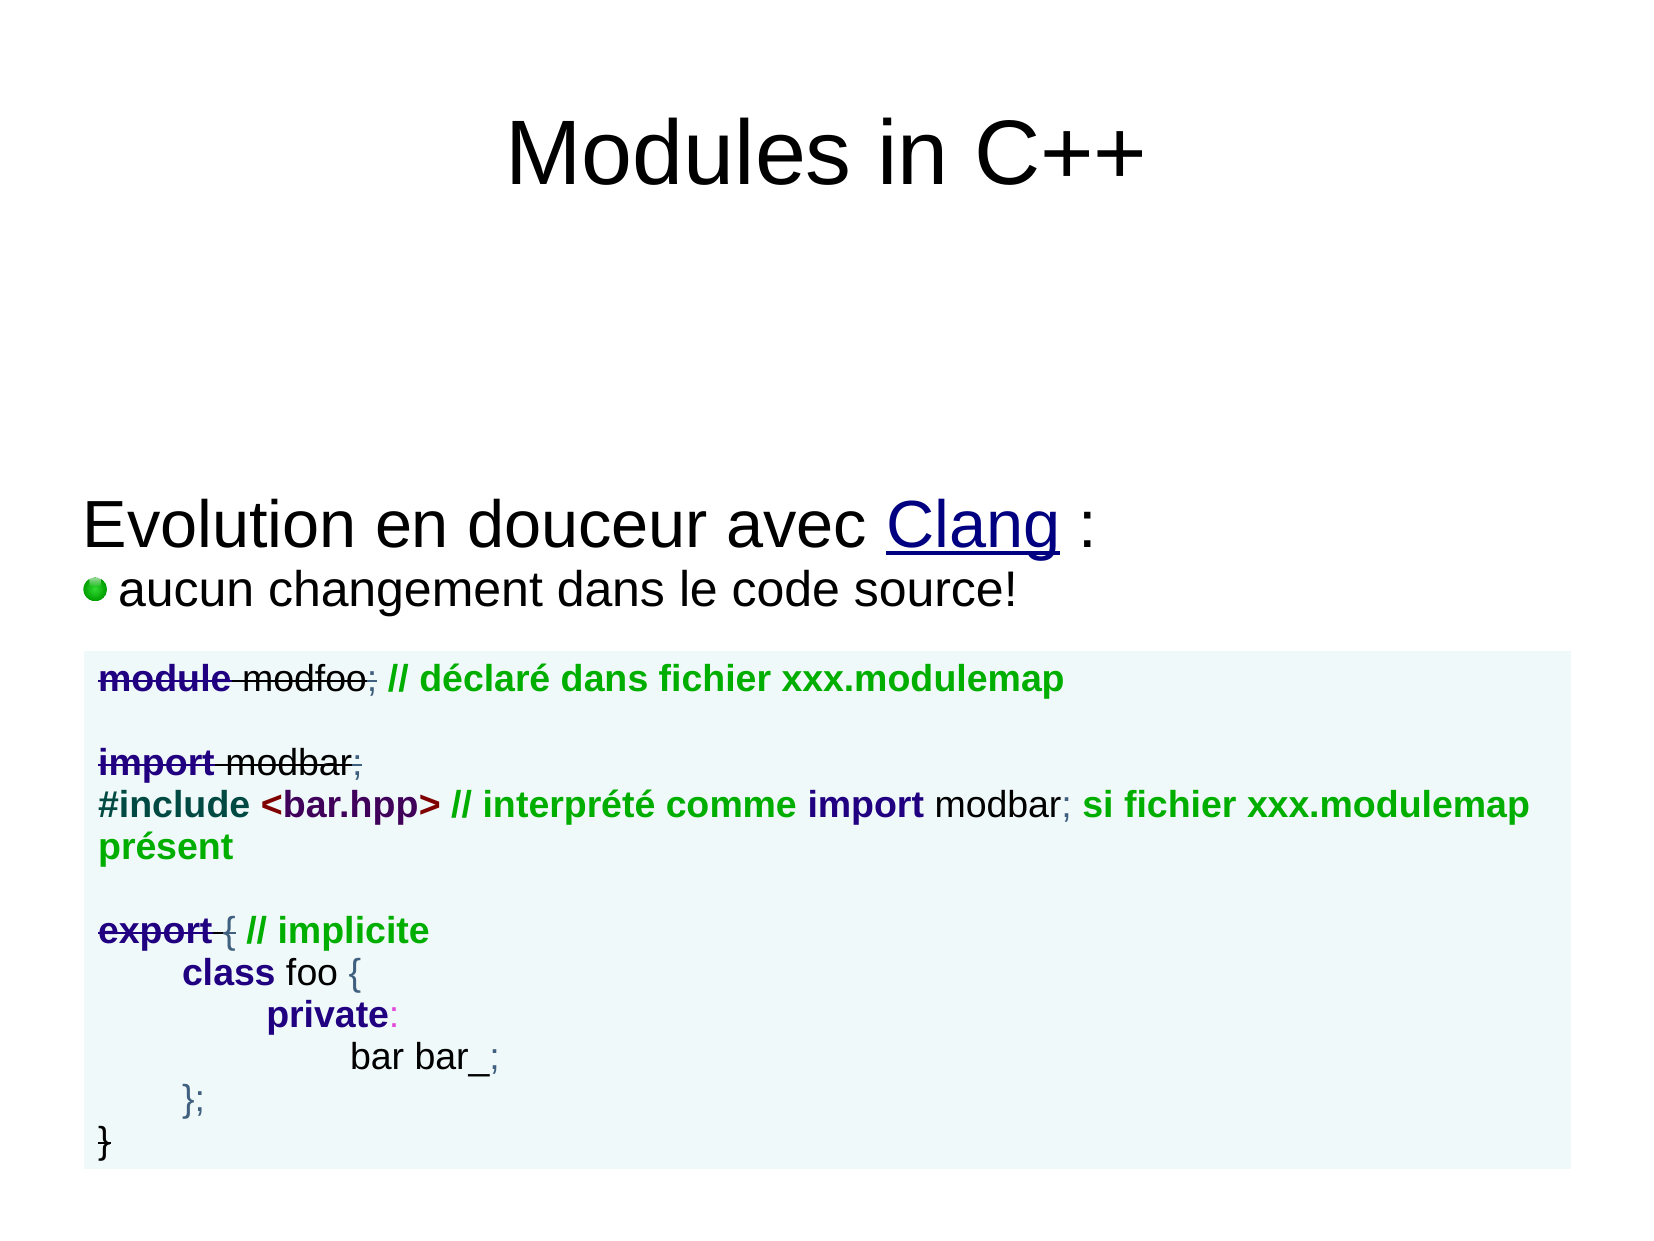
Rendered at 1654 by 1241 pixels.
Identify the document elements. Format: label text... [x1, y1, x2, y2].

subtitle Evolution en douceur avec Clang : aucun changement dans le code source! [82, 290, 1571, 1010]
title Modules in C++ [82, 49, 1571, 257]
table_header module modfoo; // déclaré dans fichier xxx.modulemap import modbar; #include <bar.hpp> // interprété comme import modbar; si fichier xxx.modulemap présent export { // implicite class foo { private: bar bar_; }; } [84, 651, 1571, 1169]
